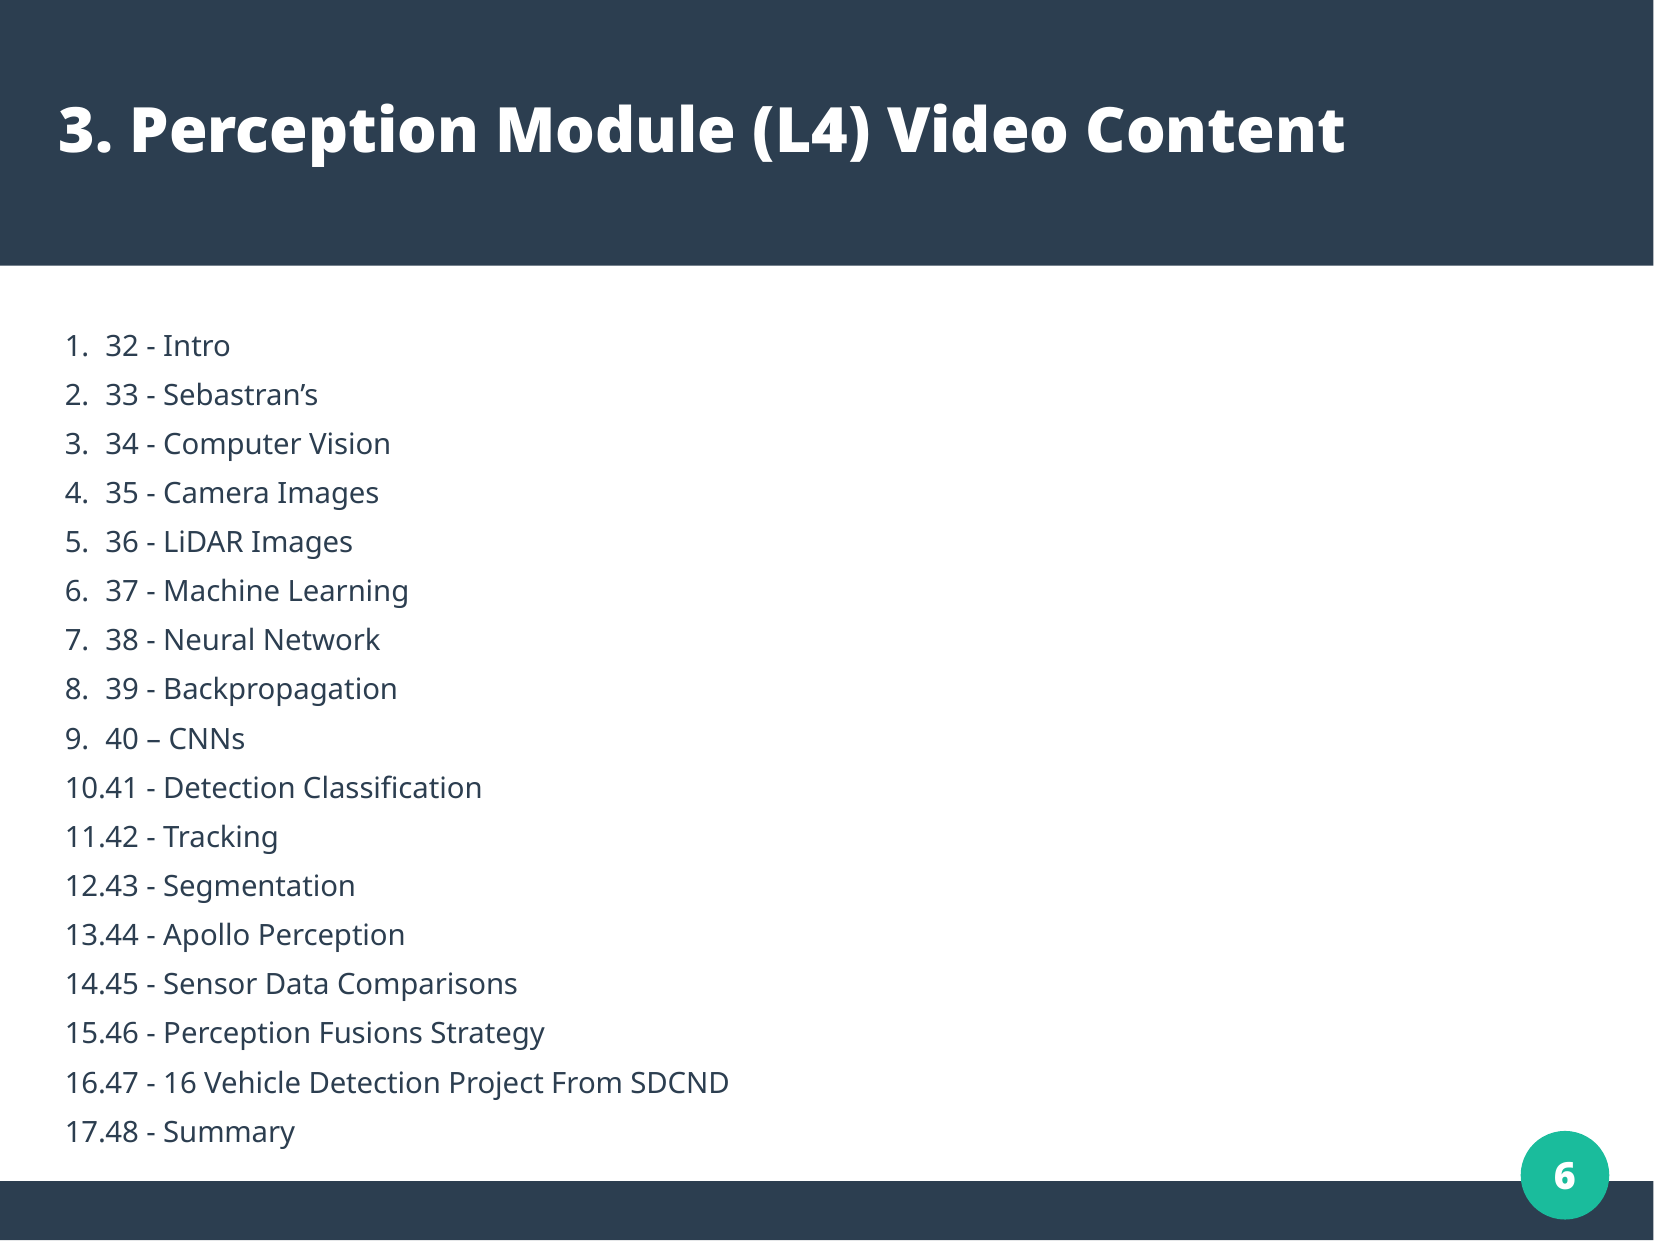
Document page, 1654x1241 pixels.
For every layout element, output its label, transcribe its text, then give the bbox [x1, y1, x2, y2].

title 3. Perception Module (L4) Video Content [59, 49, 1595, 207]
list 32 - Intro 33 - Sebastran’s 34 - Computer Vision 35 - Camera Images 36 - LiDAR Images 37 - Machine Learning 38 - Neural Network 39 - Backpropagation 40 – CNNs 41 - Detection Classification 42 - Tracking 43 - Segmentation 44 - Apollo Perception 45 - Sensor Data Comparisons 46 - Perception Fusions Strategy 47 - 16 Vehicle Detection Project From SDCND 48 - Summary [59, 324, 1595, 1152]
